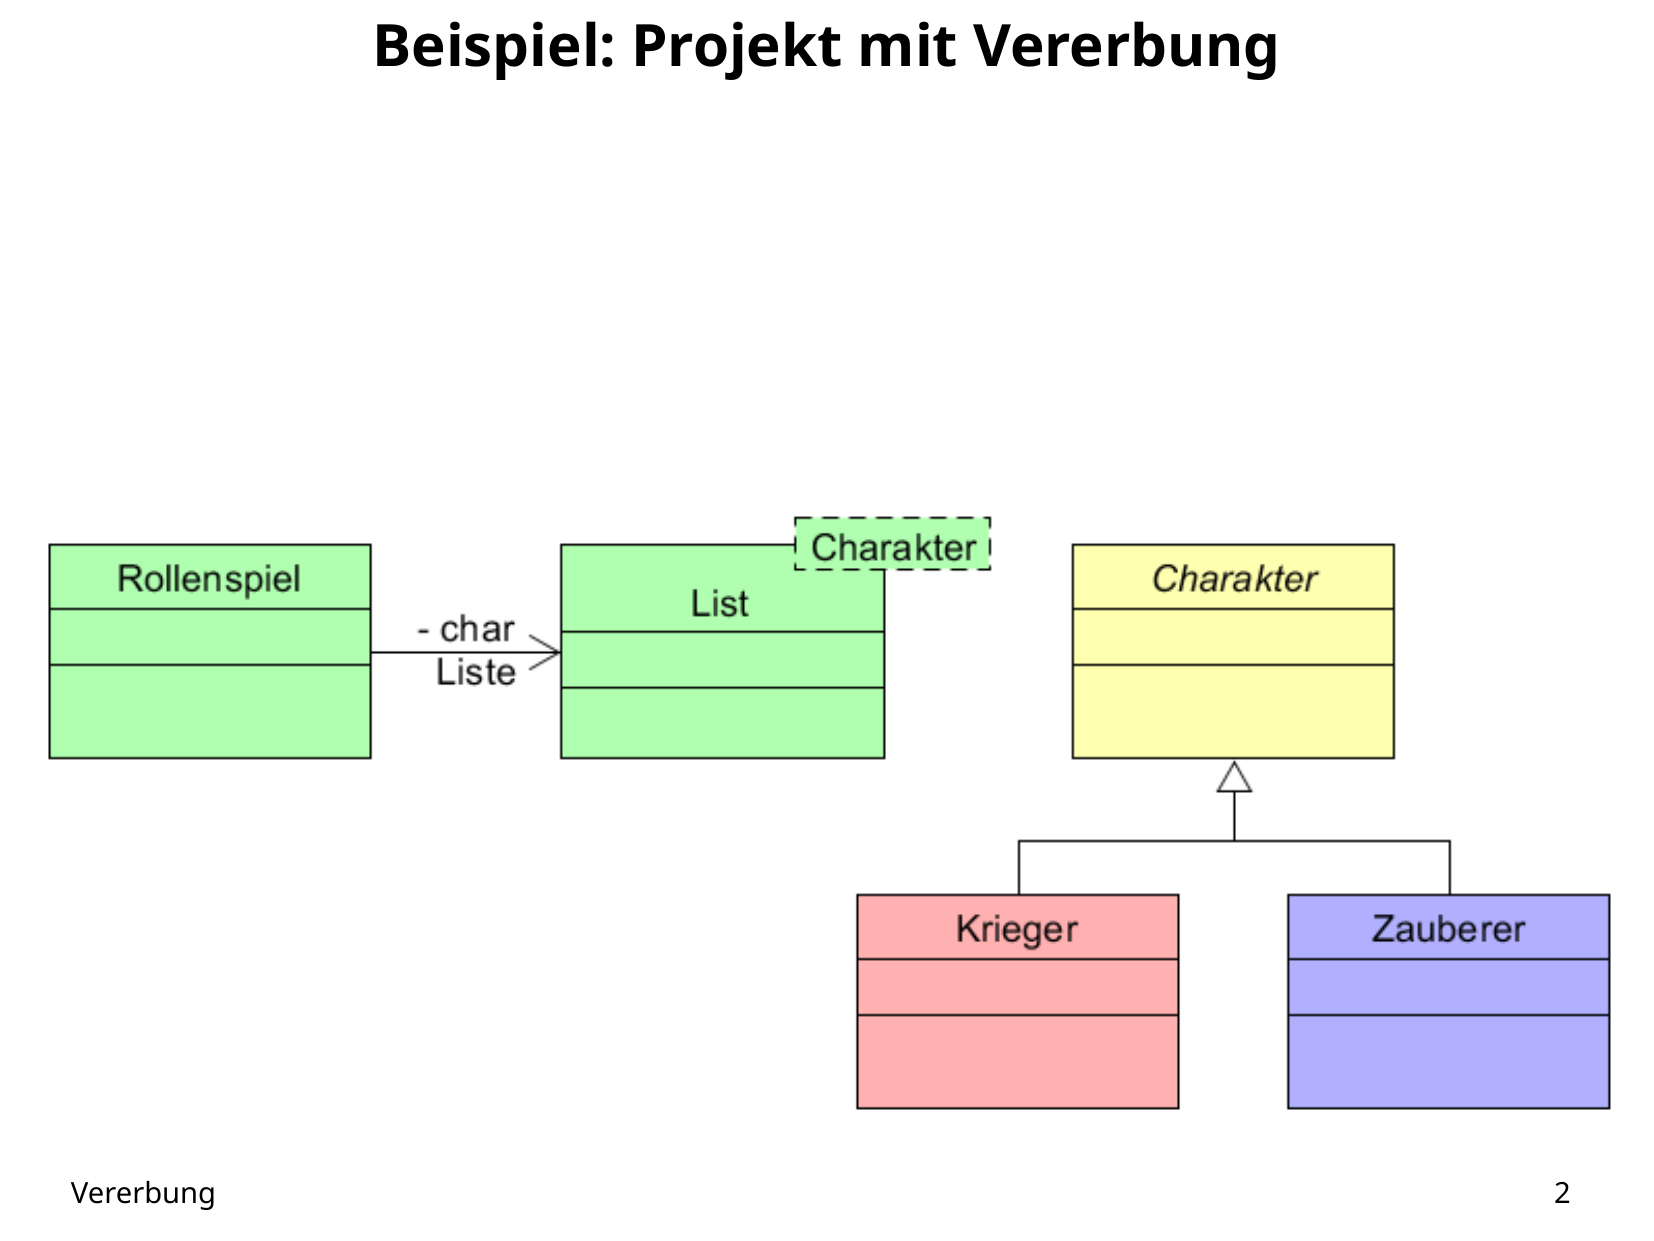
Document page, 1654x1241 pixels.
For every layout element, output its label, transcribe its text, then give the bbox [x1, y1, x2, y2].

title Beispiel: Projekt mit Vererbung [0, 5, 1654, 83]
picture [47, 165, 1613, 1112]
